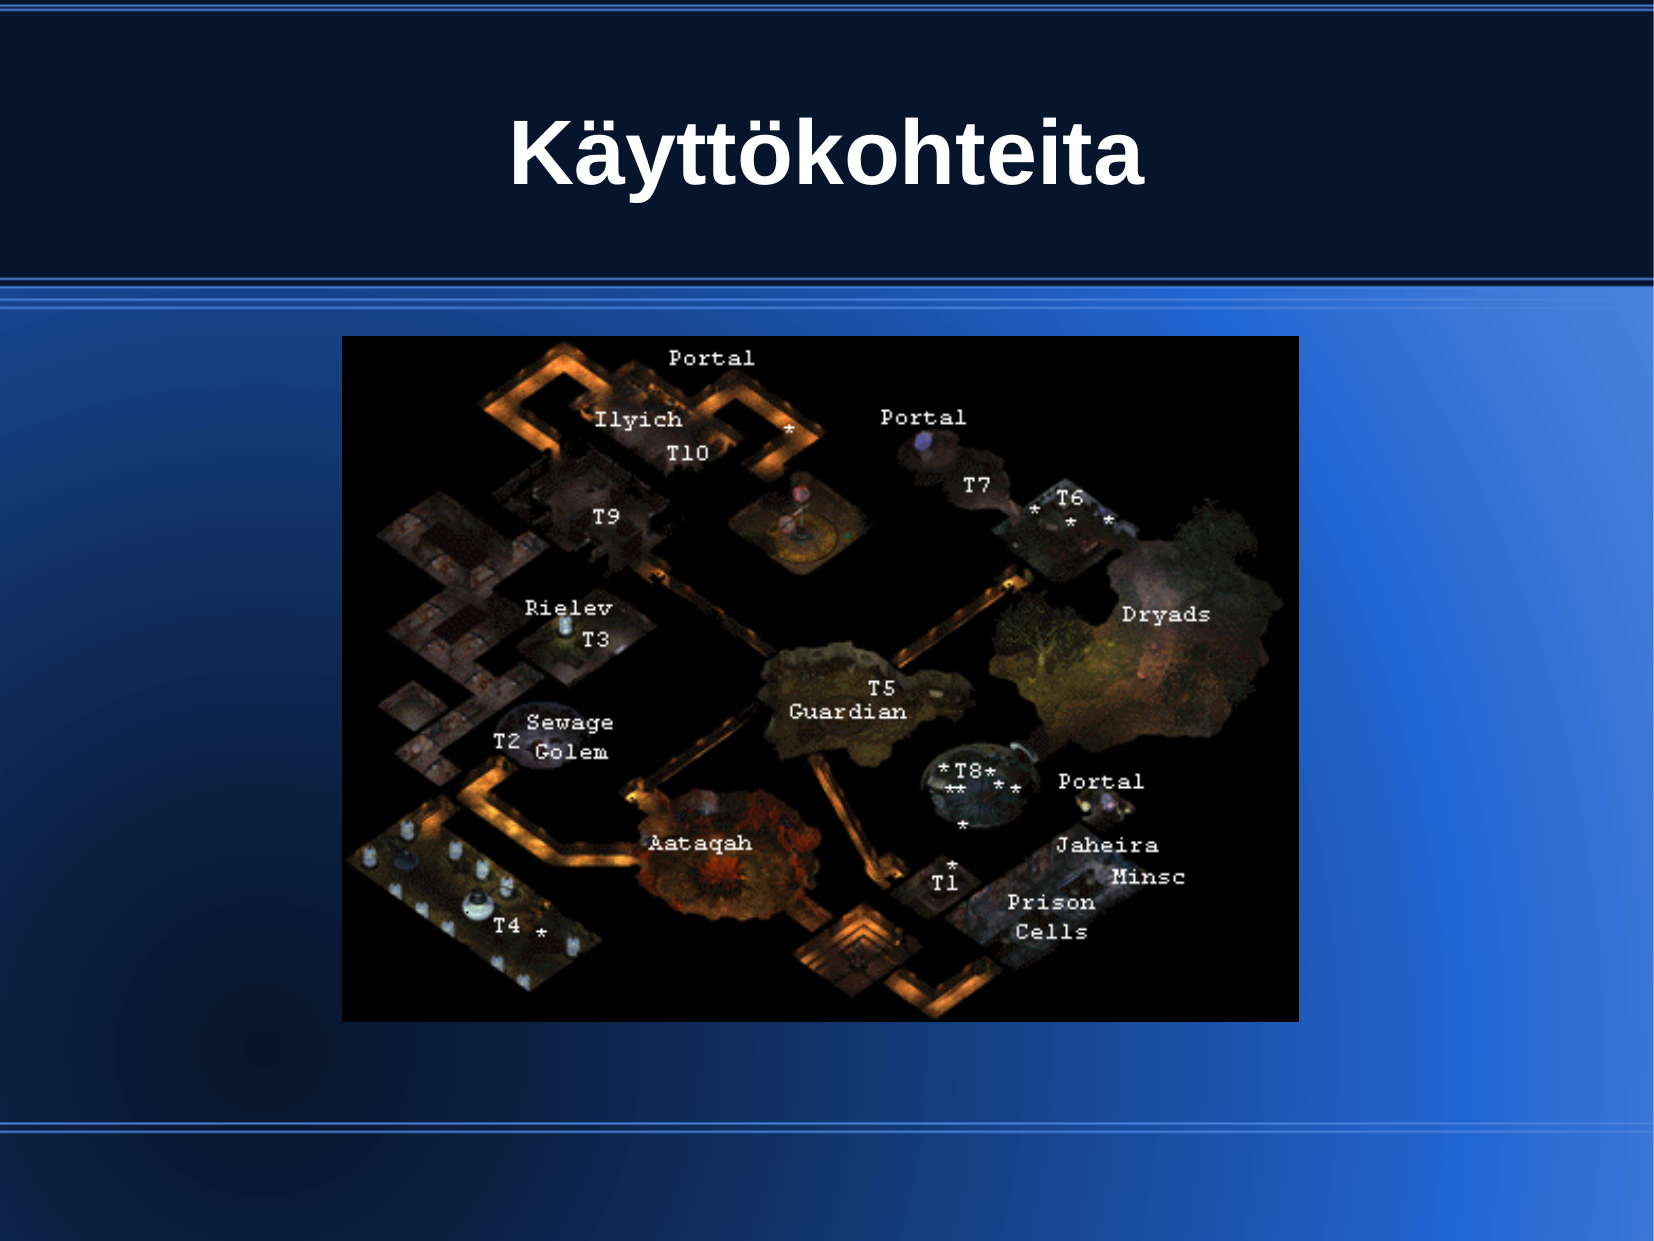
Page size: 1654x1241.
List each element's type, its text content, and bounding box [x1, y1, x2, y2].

picture [0, 0, 1654, 1241]
title Käyttökohteita [82, 49, 1571, 257]
